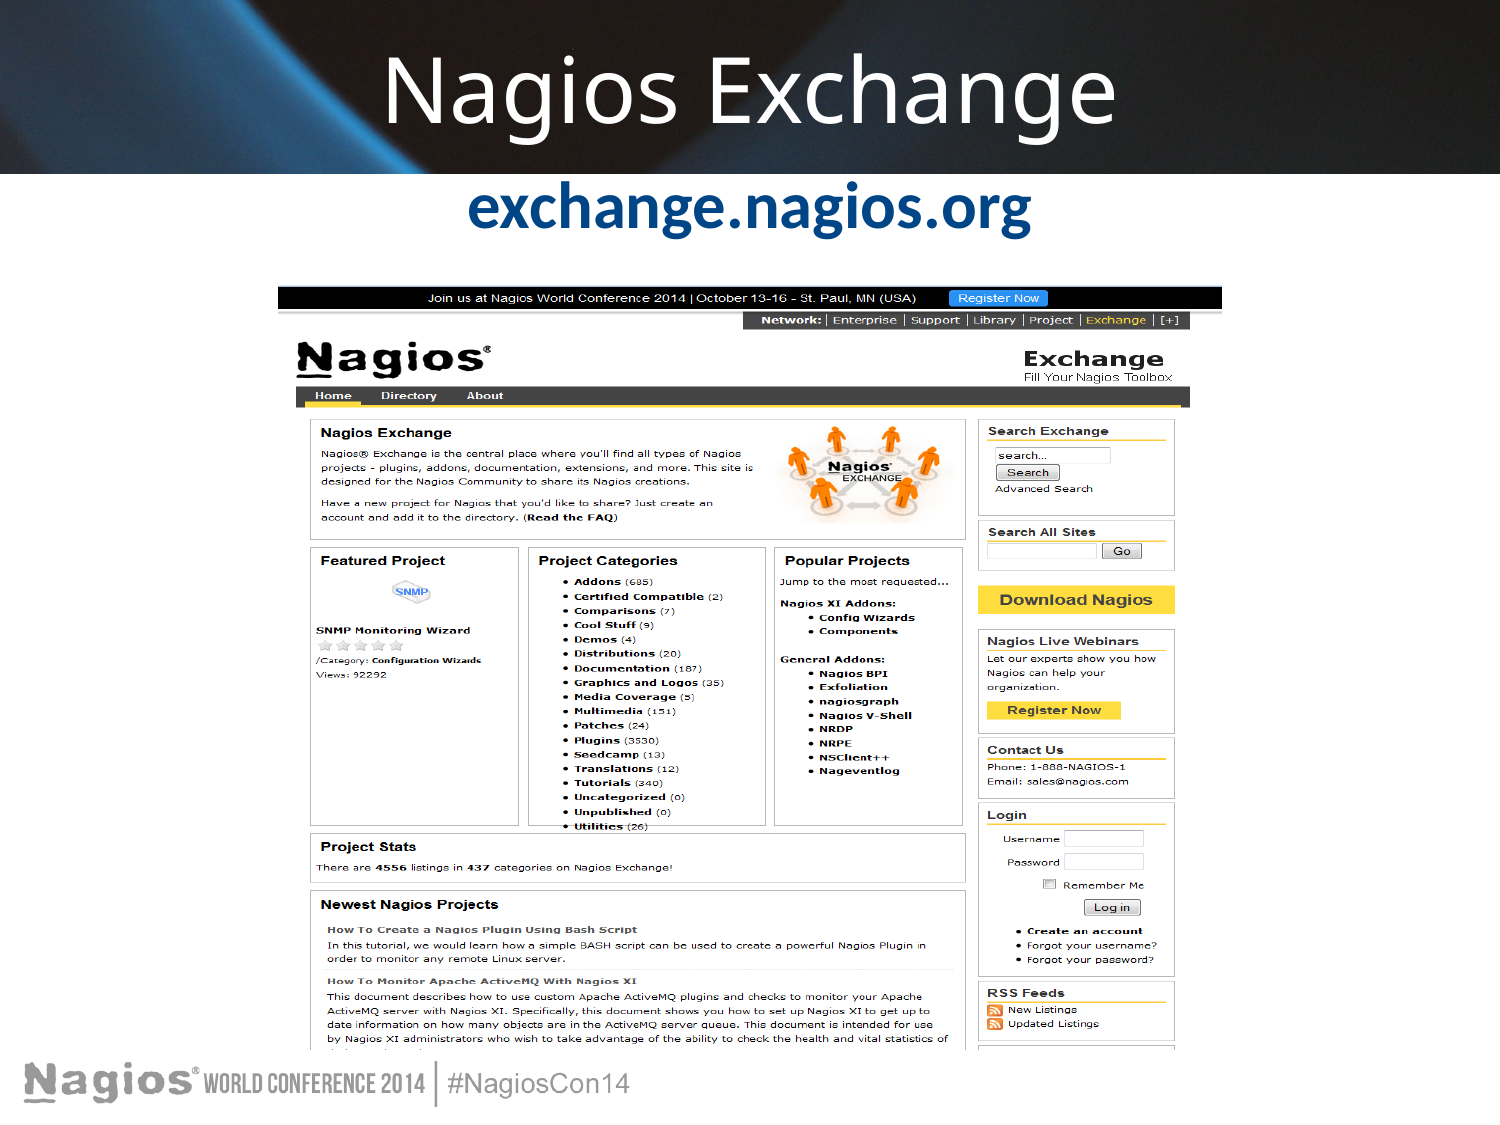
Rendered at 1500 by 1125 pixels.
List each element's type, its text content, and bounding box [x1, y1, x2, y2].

text_box exchange.nagios.org [252, 171, 1248, 267]
title Nagios Exchange [75, 0, 1426, 174]
picture [278, 285, 1222, 1050]
